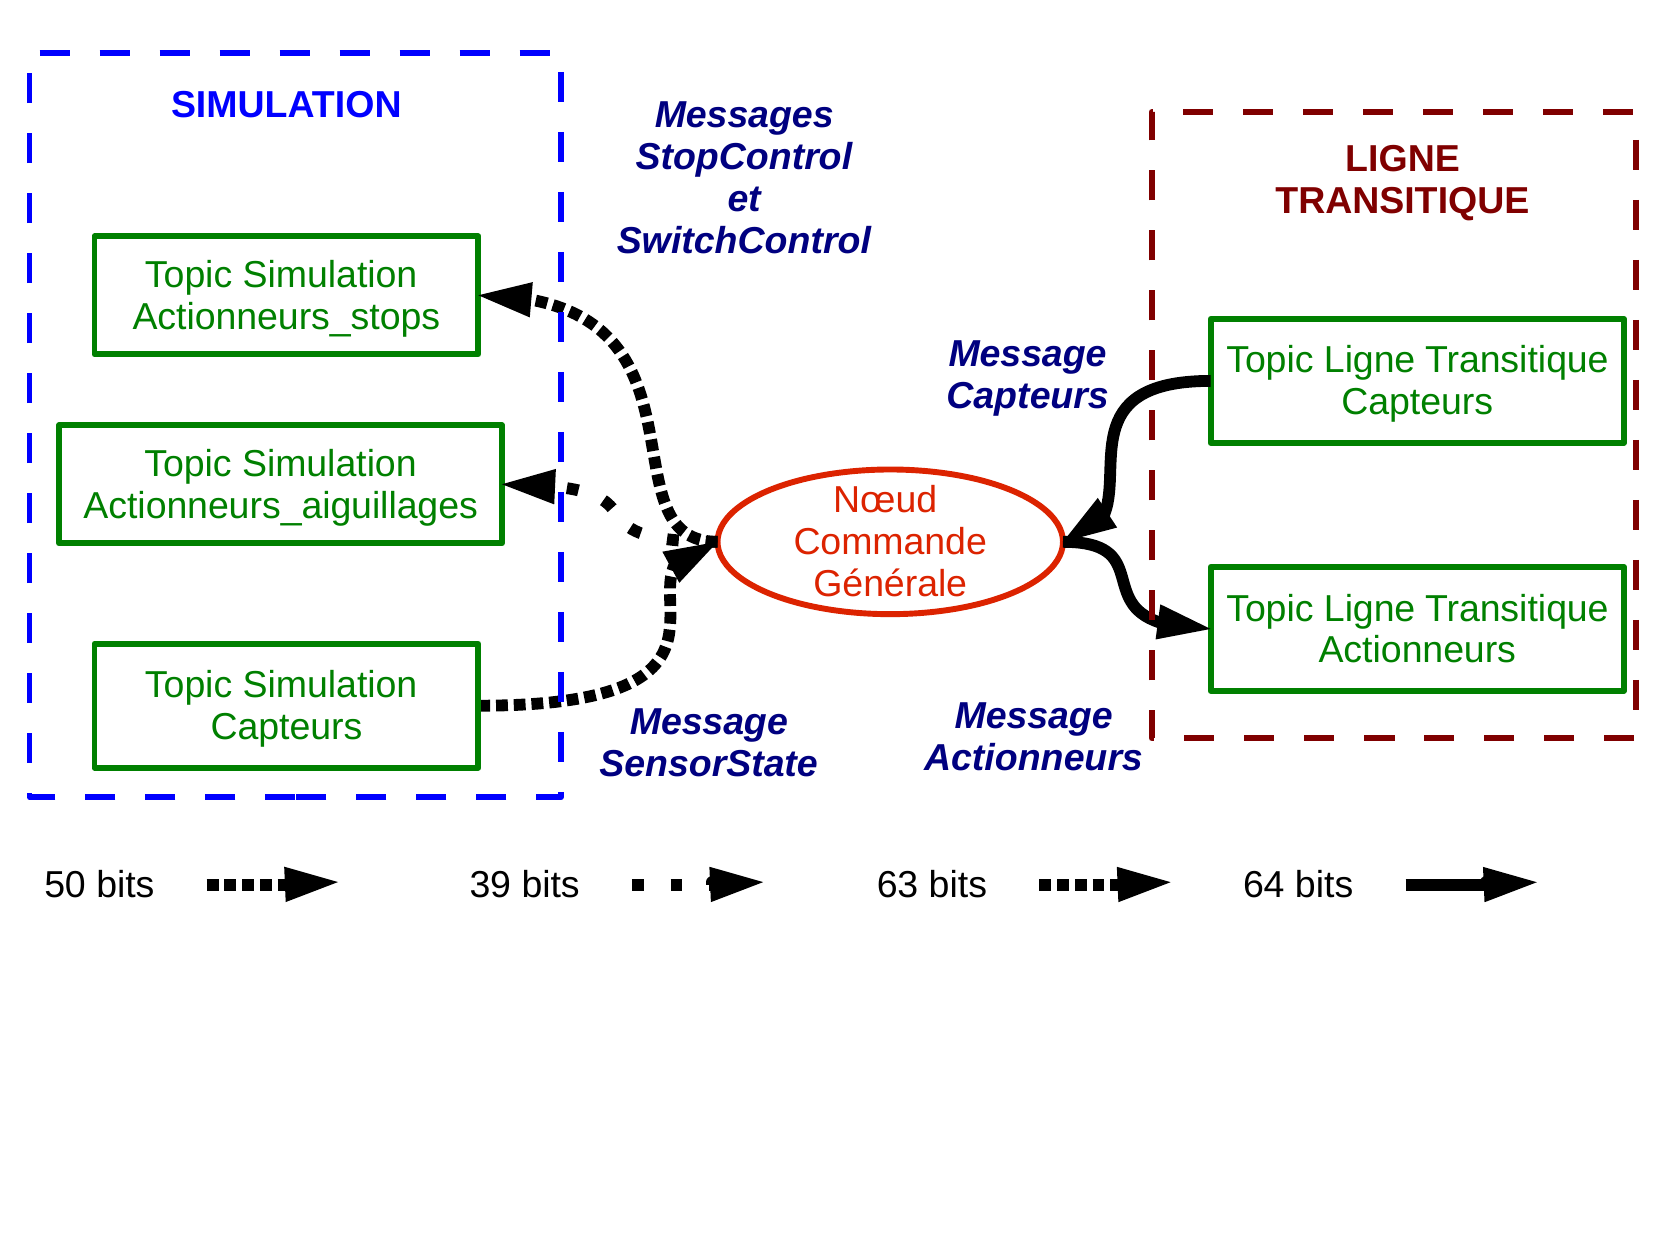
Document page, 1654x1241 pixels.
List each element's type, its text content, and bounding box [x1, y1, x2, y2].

text_box Topic Simulation Capteurs [94, 643, 479, 768]
text_box SIMULATION [35, 76, 538, 135]
text_box Topic Simulation Actionneurs_stops [94, 236, 479, 355]
text_box Message Capteurs [820, 324, 1235, 459]
text_box 64 bits [1228, 856, 1406, 914]
text_box 63 bits [862, 856, 1040, 914]
text_box Nœud Commande Générale [718, 469, 1063, 615]
text_box Message SensorState [501, 693, 916, 827]
text_box Topic Ligne Transitique Capteurs [1210, 318, 1624, 443]
text_box LIGNE TRANSITIQUE [1151, 129, 1654, 232]
text_box Messages StopControl et SwitchControl [537, 85, 951, 349]
text_box 50 bits [29, 856, 207, 914]
text_box Message Actionneurs [809, 687, 1258, 821]
text_box Topic Simulation Actionneurs_aiguillages [59, 425, 502, 544]
text_box Topic Ligne Transitique Actionneurs [1210, 566, 1624, 691]
text_box 39 bits [454, 856, 632, 914]
